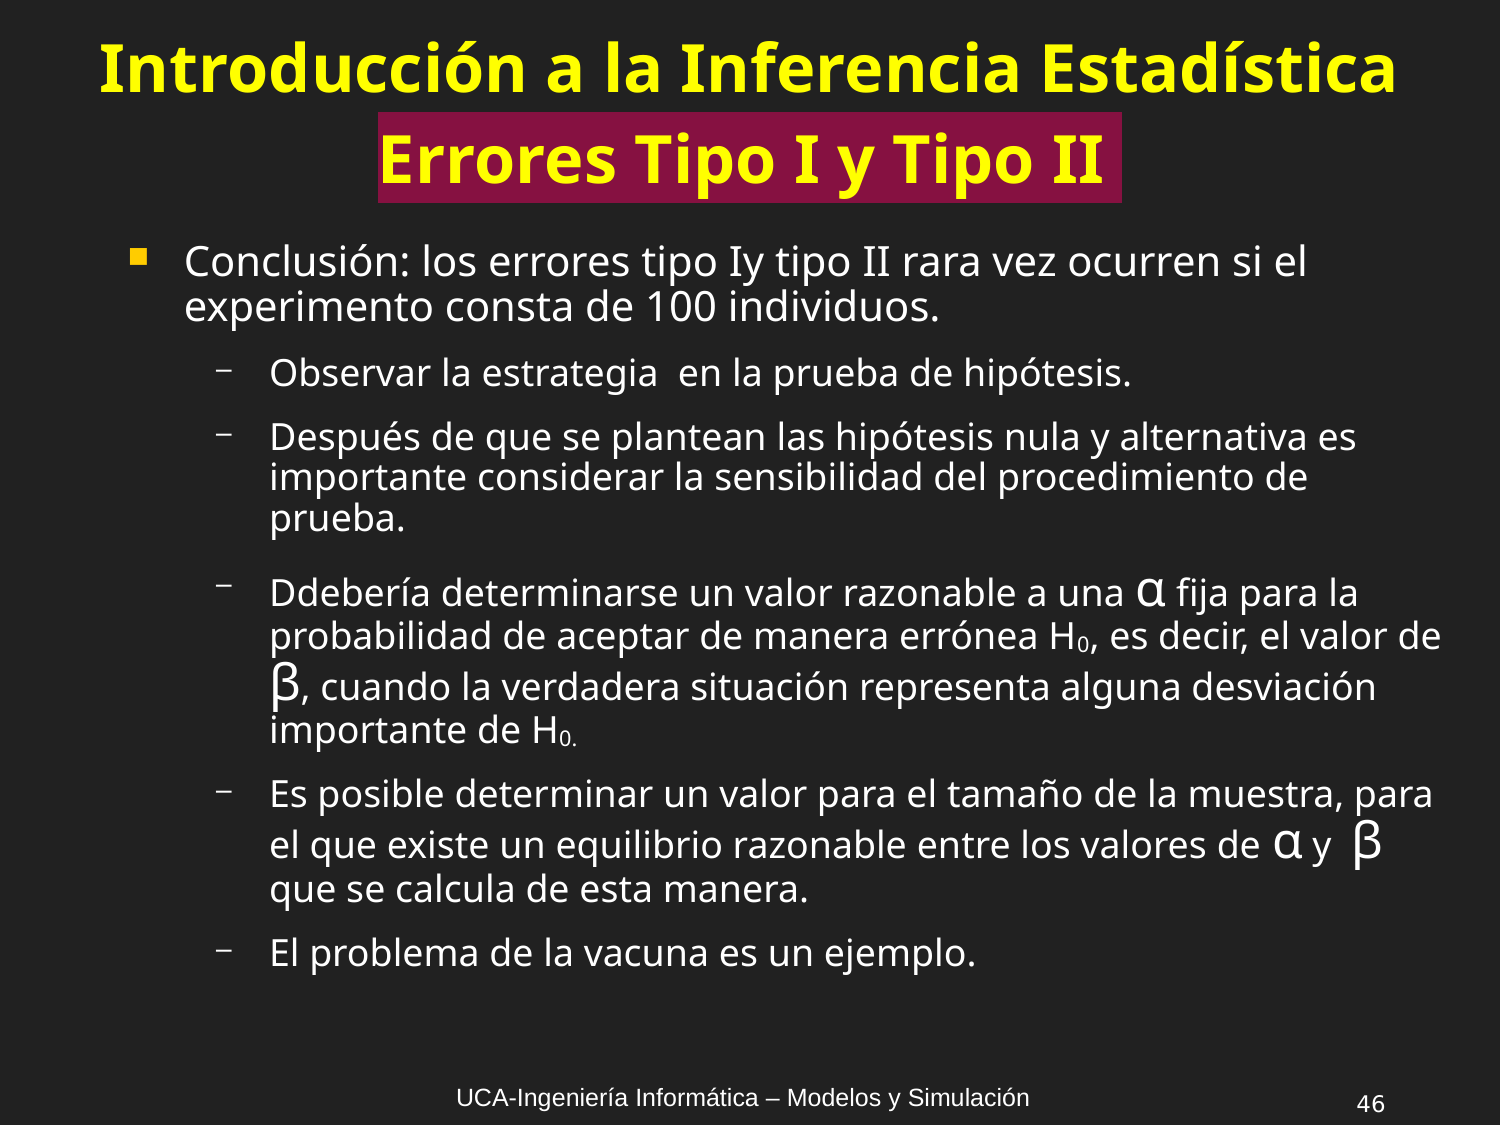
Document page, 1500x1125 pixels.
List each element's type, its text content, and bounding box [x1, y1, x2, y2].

list Conclusión: los errores tipo Iy tipo II rara vez ocurren si el experimento consta de 100 individuos. Observar la estrategia en la prueba de hipótesis. Después de que se plantean las hipótesis nula y alternativa es importante considerar la sensibilidad del procedimiento de prueba. Ddebería determinarse un valor razonable a una α fija para la probabilidad de aceptar de manera errónea H0, es decir, el valor de β, cuando la verdadera situación representa alguna desviación importante de H0. Es posible determinar un valor para el tamaño de la muestra, para el que existe un equilibrio razonable entre los valores de α y β que se calcula de esta manera. El problema de la vacuna es un ejemplo. [112, 232, 1463, 1051]
title Introducción a la Inferencia Estadística Errores Tipo I y Tipo II [75, 37, 1426, 188]
